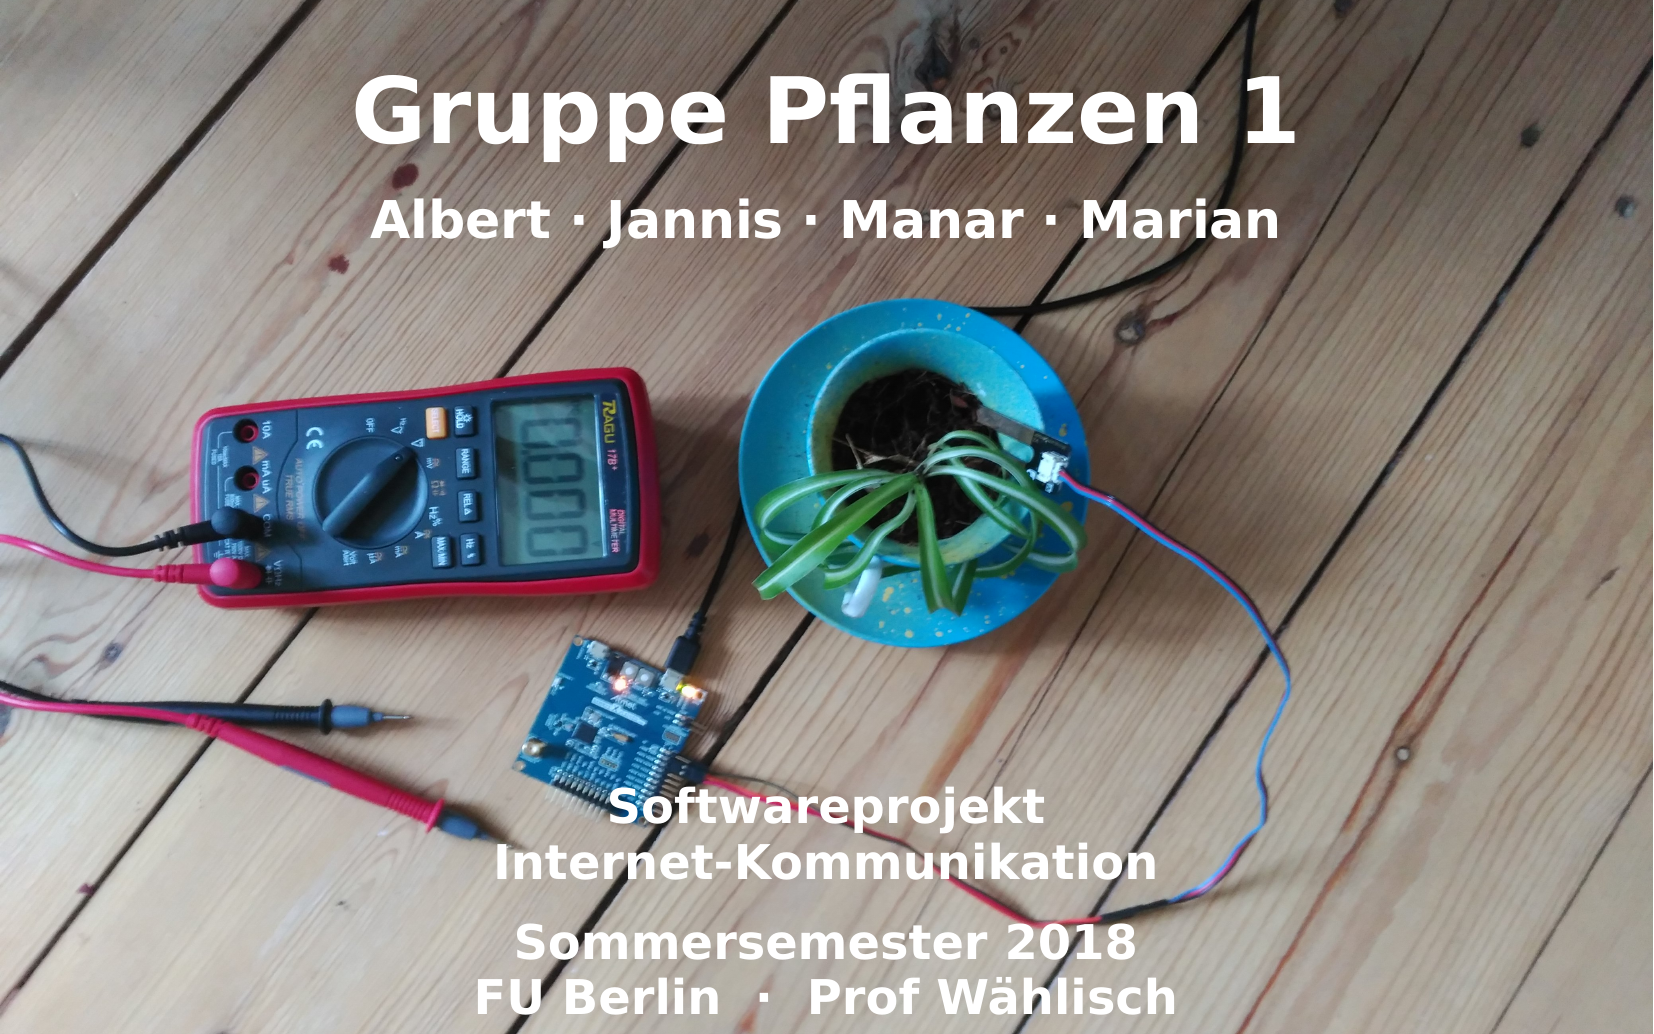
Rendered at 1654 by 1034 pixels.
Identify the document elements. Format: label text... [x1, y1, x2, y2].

subtitle Softwareprojekt Internet-Kommunikation Sommersemester 2018 FU Berlin · Prof Wählisch [82, 657, 1571, 1034]
title Gruppe Pflanzen 1 Albert · Jannis · Manar · Marian [82, 58, 1571, 251]
picture [0, 0, 1653, 1034]
